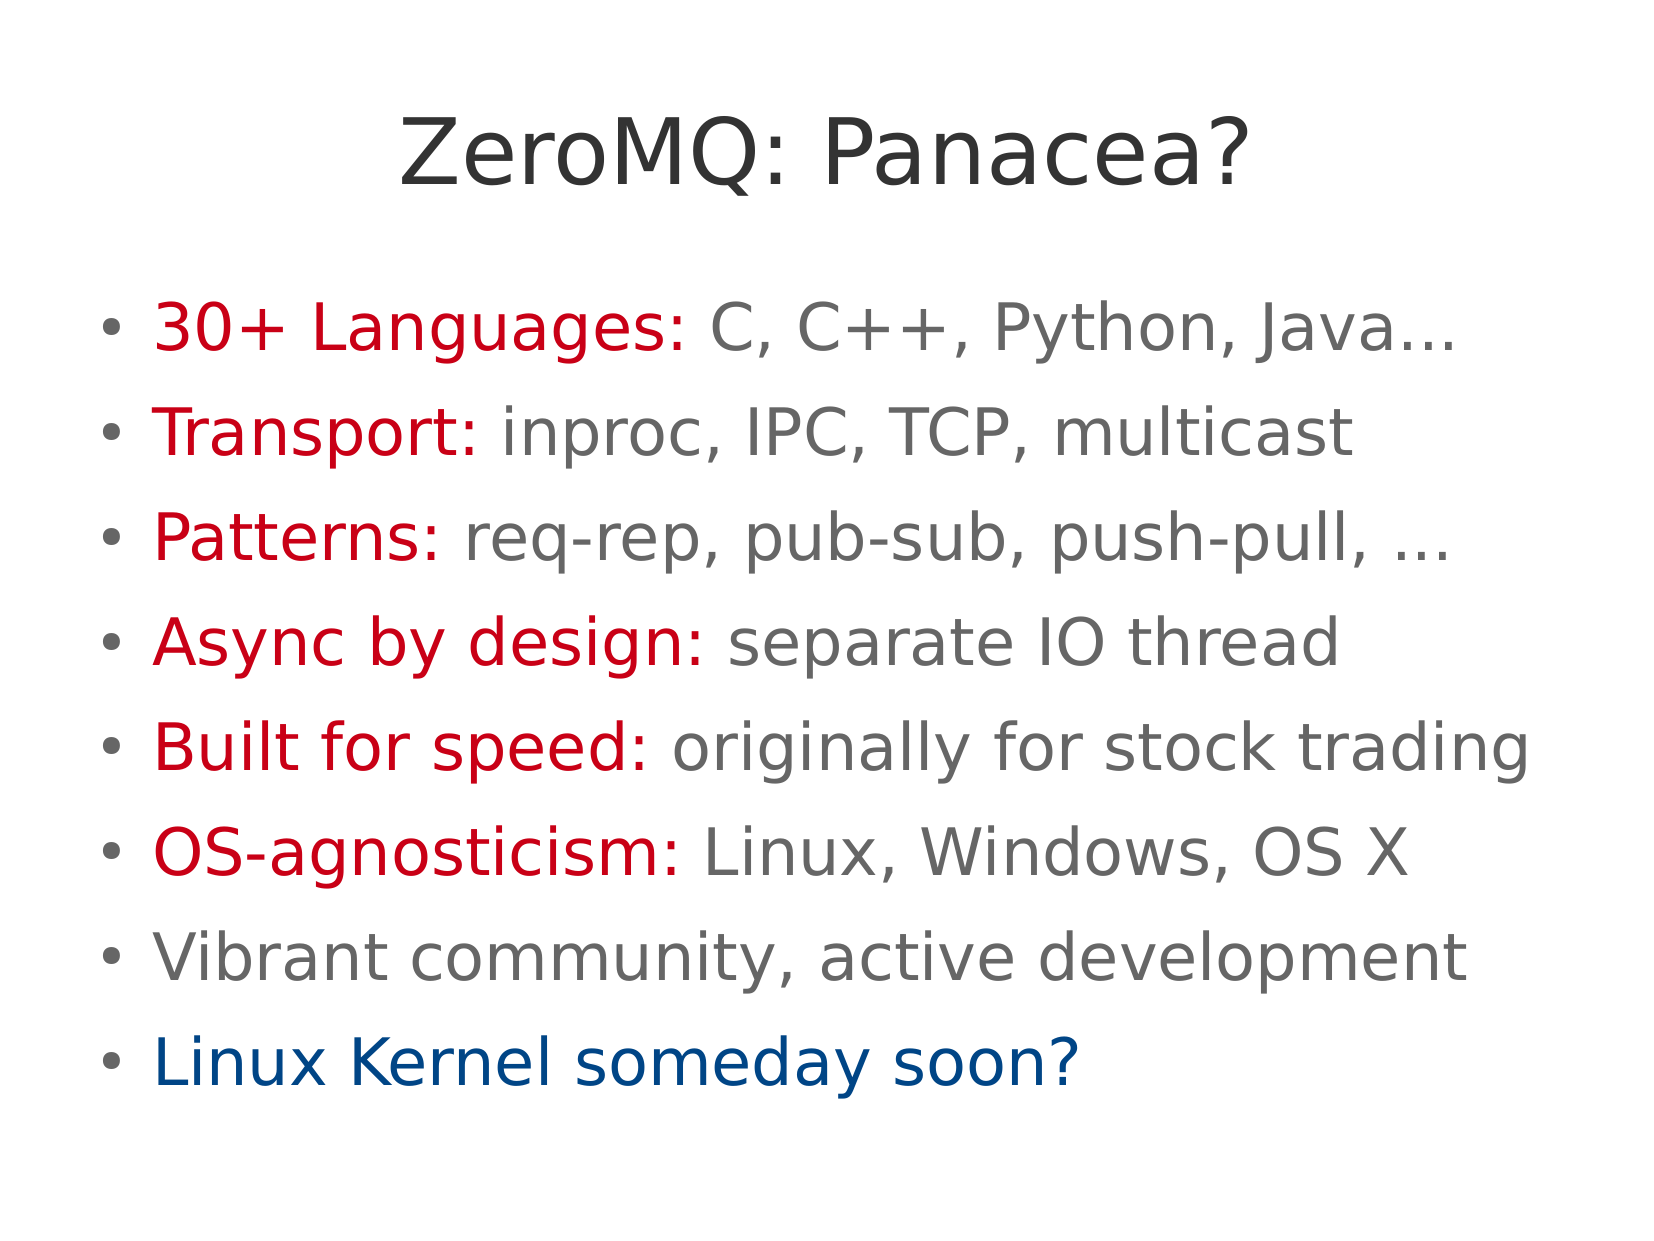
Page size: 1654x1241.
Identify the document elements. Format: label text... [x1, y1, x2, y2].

title ZeroMQ: Panacea? [82, 49, 1571, 257]
list 30+ Languages: C, C++, Python, Java... Transport: inproc, IPC, TCP, multicast Patterns: req-rep, pub-sub, push-pull, ... Async by design: separate IO thread Built for speed: originally for stock trading OS-agnosticism: Linux, Windows, OS X Vibrant community, active development Linux Kernel someday soon? [82, 290, 1571, 1109]
